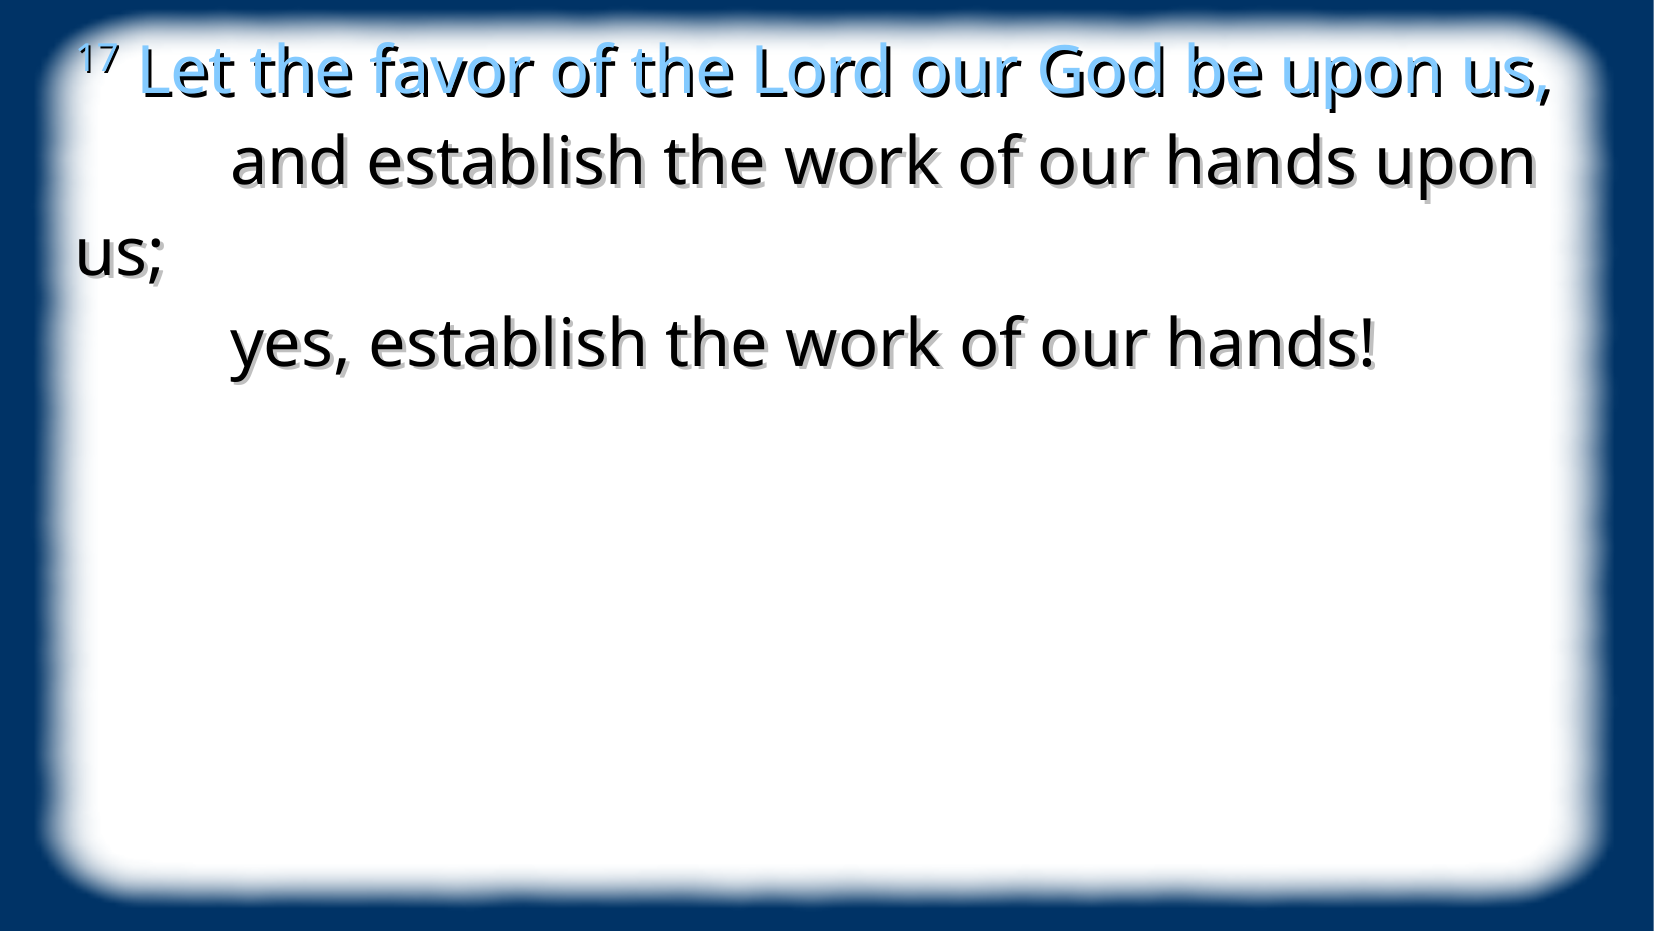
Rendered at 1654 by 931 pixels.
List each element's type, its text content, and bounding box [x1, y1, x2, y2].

text_box 17 Let the favor of the Lord our God be upon us, and establish the work of our hands upon us; yes, establish the work of our hands! [60, 15, 1606, 297]
picture [0, 0, 1654, 931]
